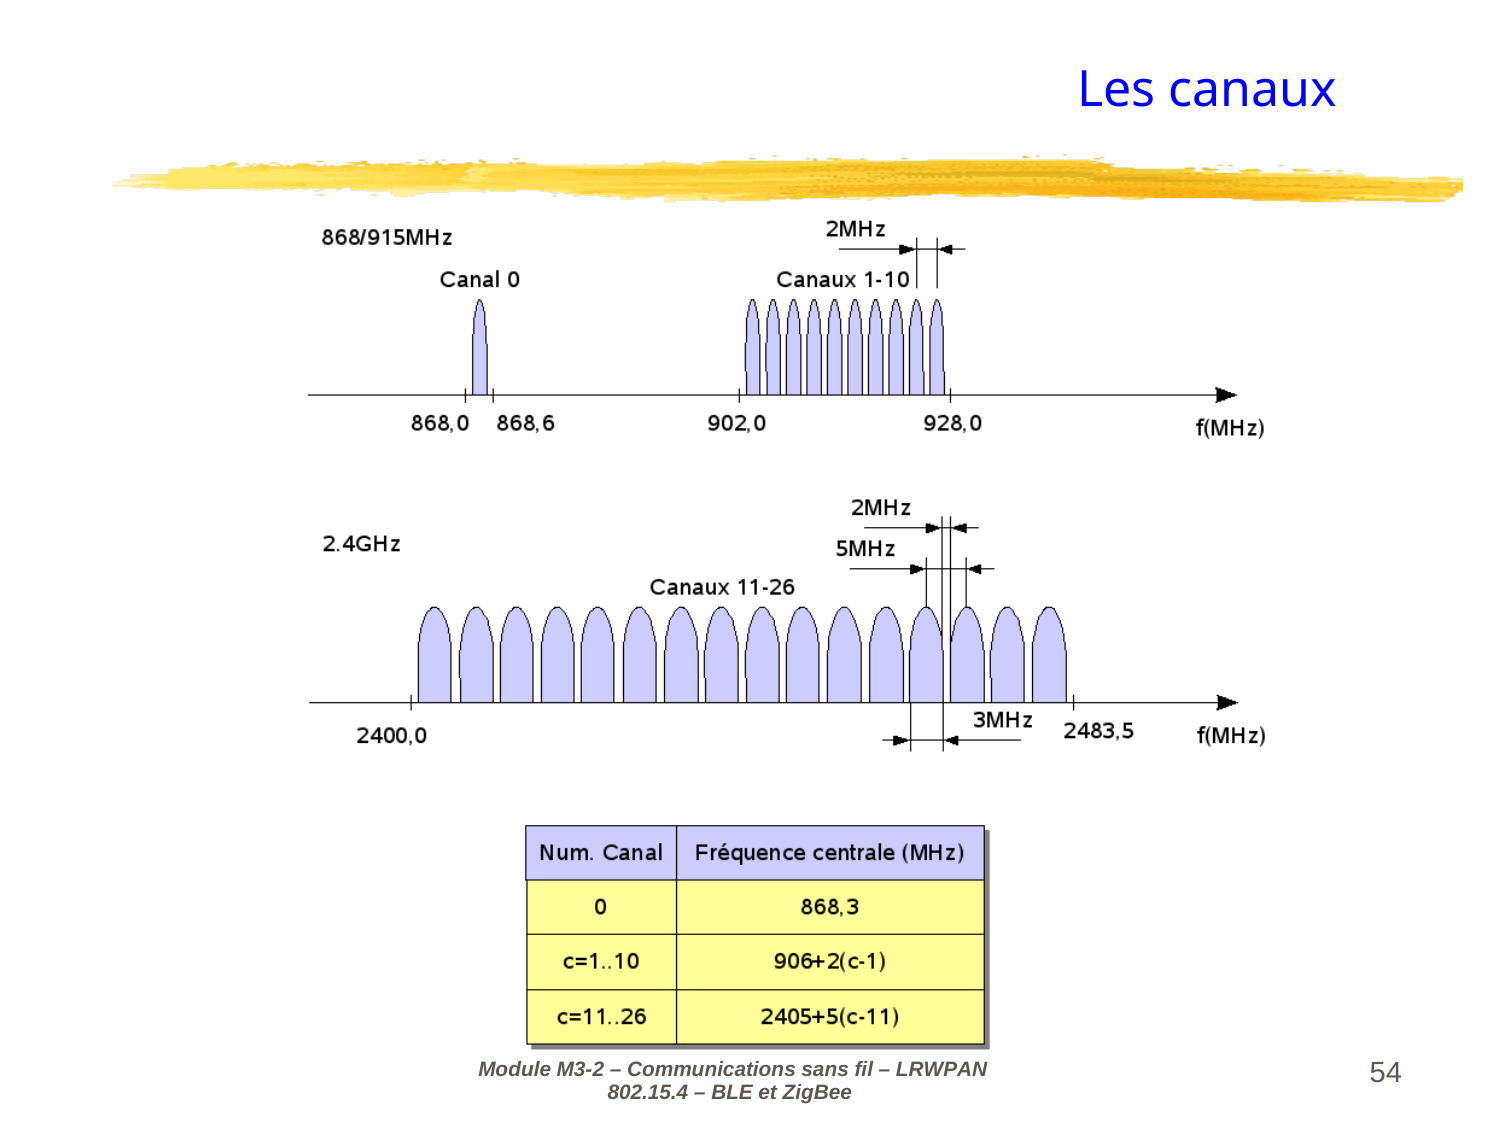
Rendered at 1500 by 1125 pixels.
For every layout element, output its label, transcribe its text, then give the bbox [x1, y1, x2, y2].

title Les canaux [62, 37, 1338, 138]
picture [296, 216, 1283, 1052]
picture [112, 149, 1463, 213]
